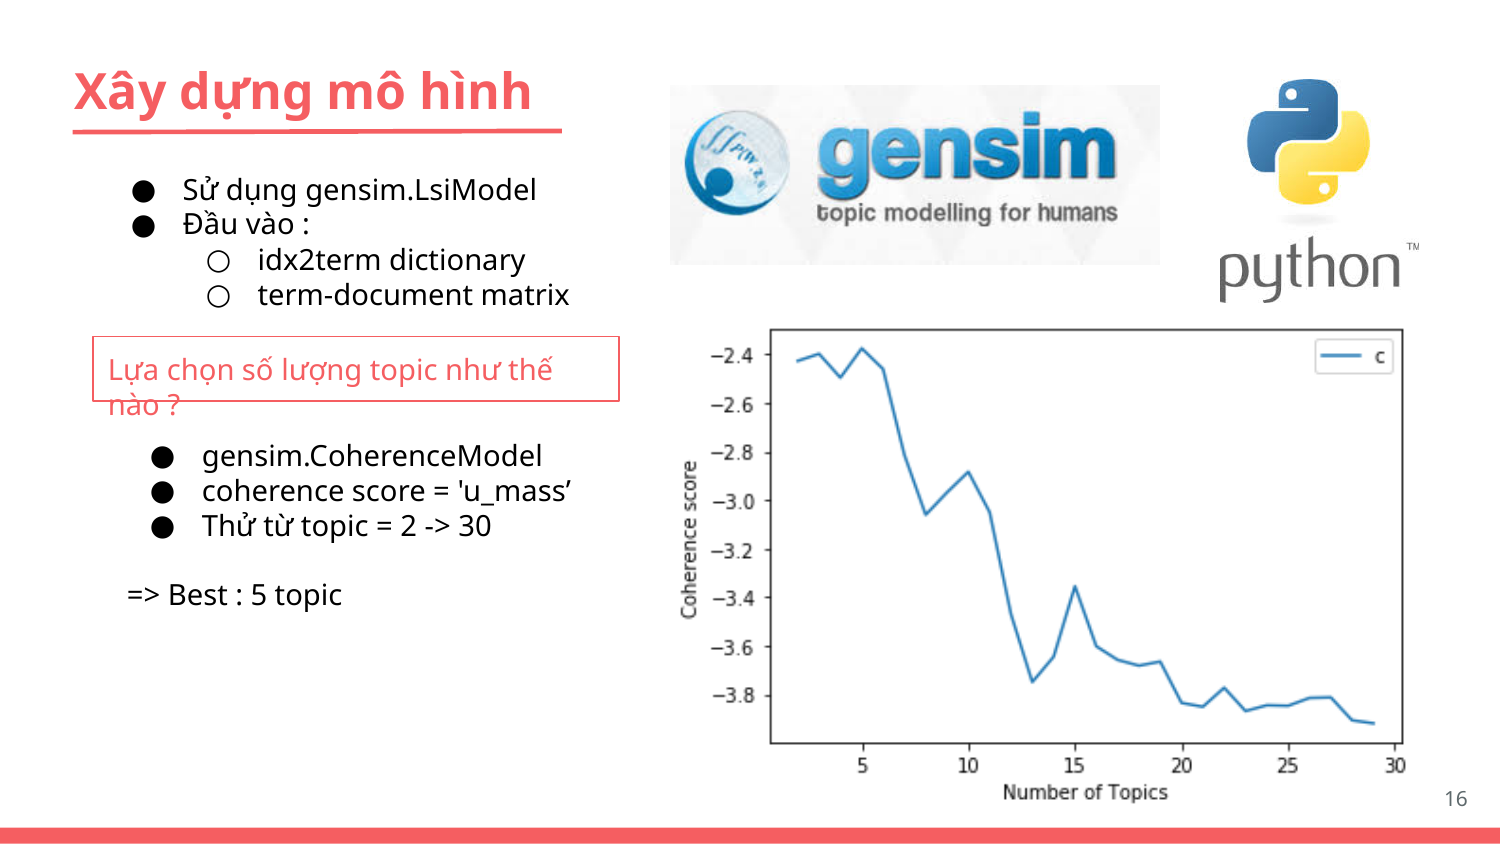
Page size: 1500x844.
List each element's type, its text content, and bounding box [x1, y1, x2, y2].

text_box Xây dựng mô hình [59, 44, 549, 116]
text_box Lựa chọn số lượng topic như thế nào ? [92, 336, 619, 401]
text_box gensim.CoherenceModel coherence score = 'u_mass’ Thử từ topic = 2 -> 30 => Best : 5 topic [111, 421, 587, 617]
slide_number <number> [1392, 767, 1483, 833]
text_box Sử dụng gensim.LsiModel Đầu vào : idx2term dictionary term-document matrix [92, 155, 779, 236]
picture [1220, 79, 1419, 303]
picture [670, 85, 1160, 265]
picture [670, 318, 1419, 815]
